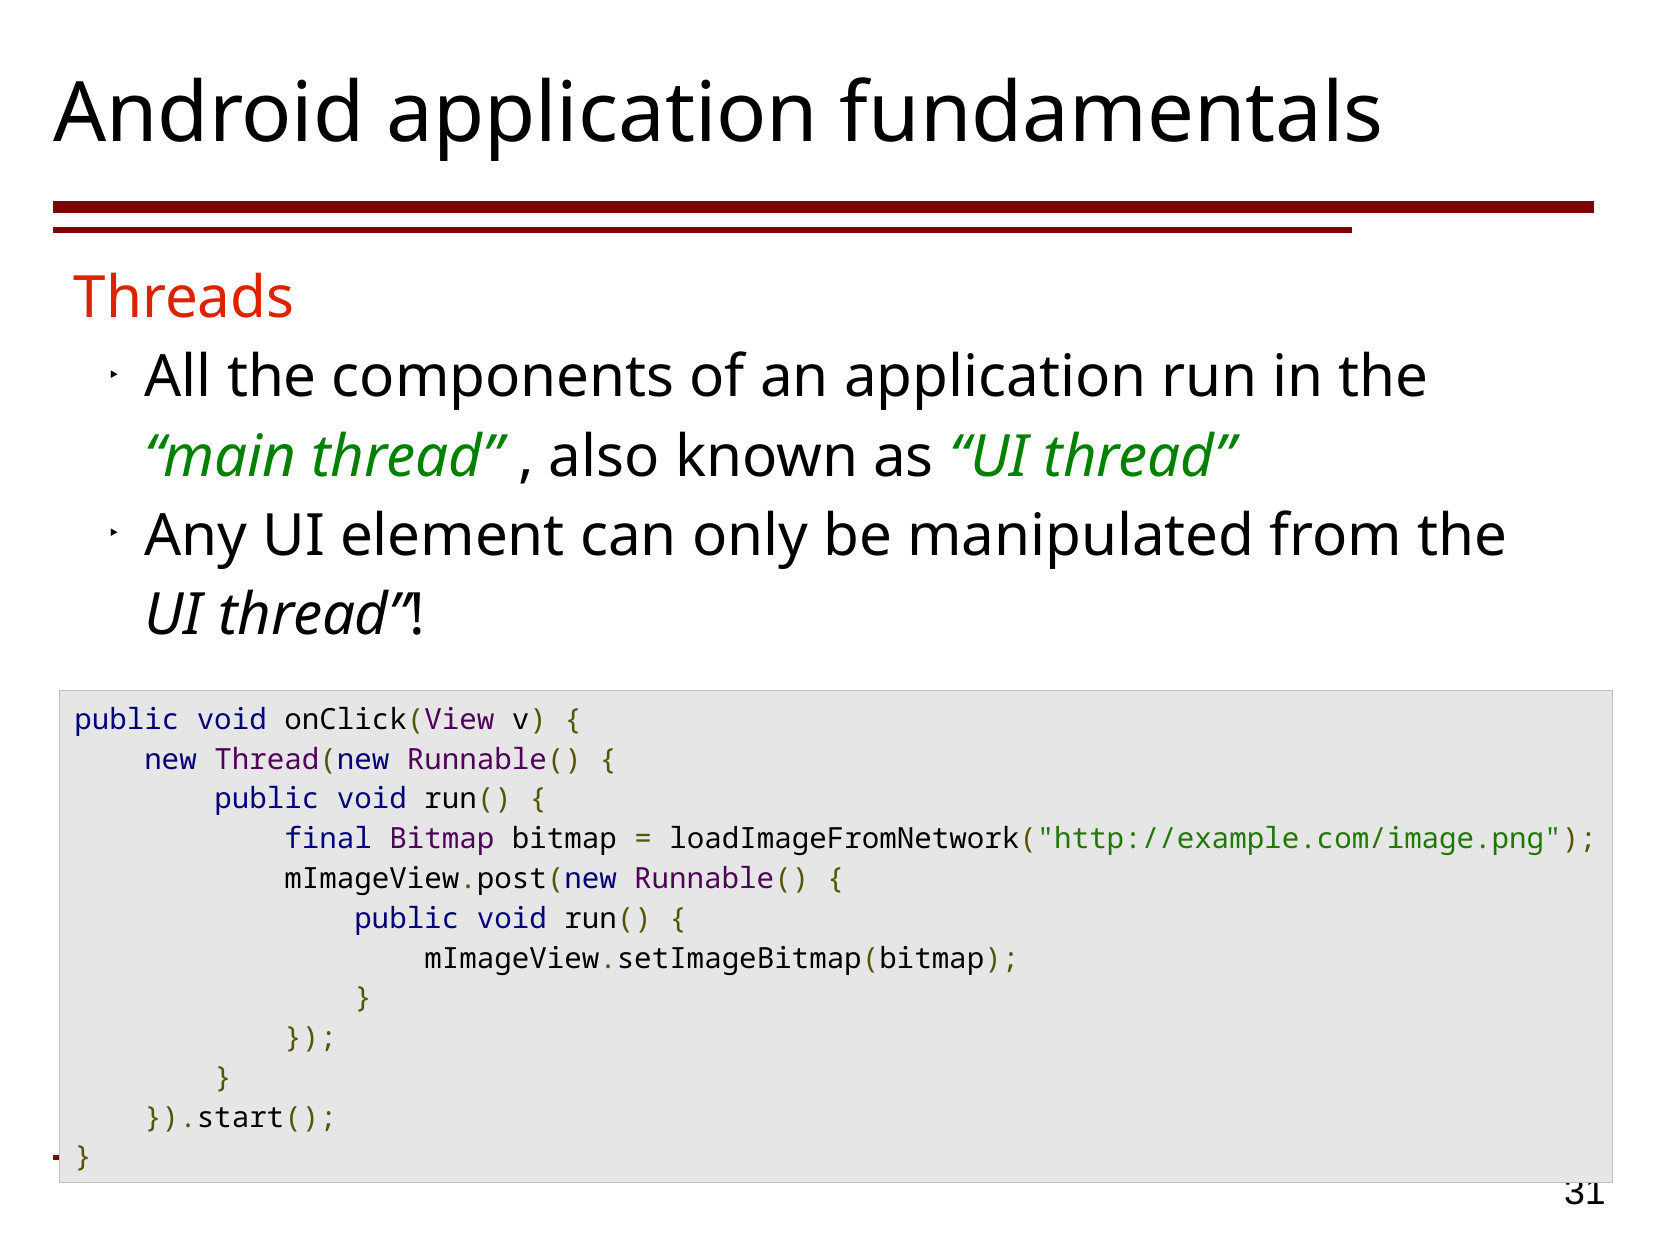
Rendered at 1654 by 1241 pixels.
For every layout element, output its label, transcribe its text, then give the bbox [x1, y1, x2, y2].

subtitle Android application fundamentals [53, 48, 1542, 172]
text_box public void onClick(View v) { new Thread(new Runnable() { public void run() { final Bitmap bitmap = loadImageFromNetwork("http://example.com/image.png"); mImageView.post(new Runnable() { public void run() { mImageView.setImageBitmap(bitmap); } }); } }).start(); } [59, 690, 1613, 1102]
text_box Threads All the components of an application run in the “main thread” , also known as “UI thread” Any UI element can only be manipulated from the UI thread”! [59, 248, 1454, 653]
text_box <number> [35, 1163, 1654, 1221]
